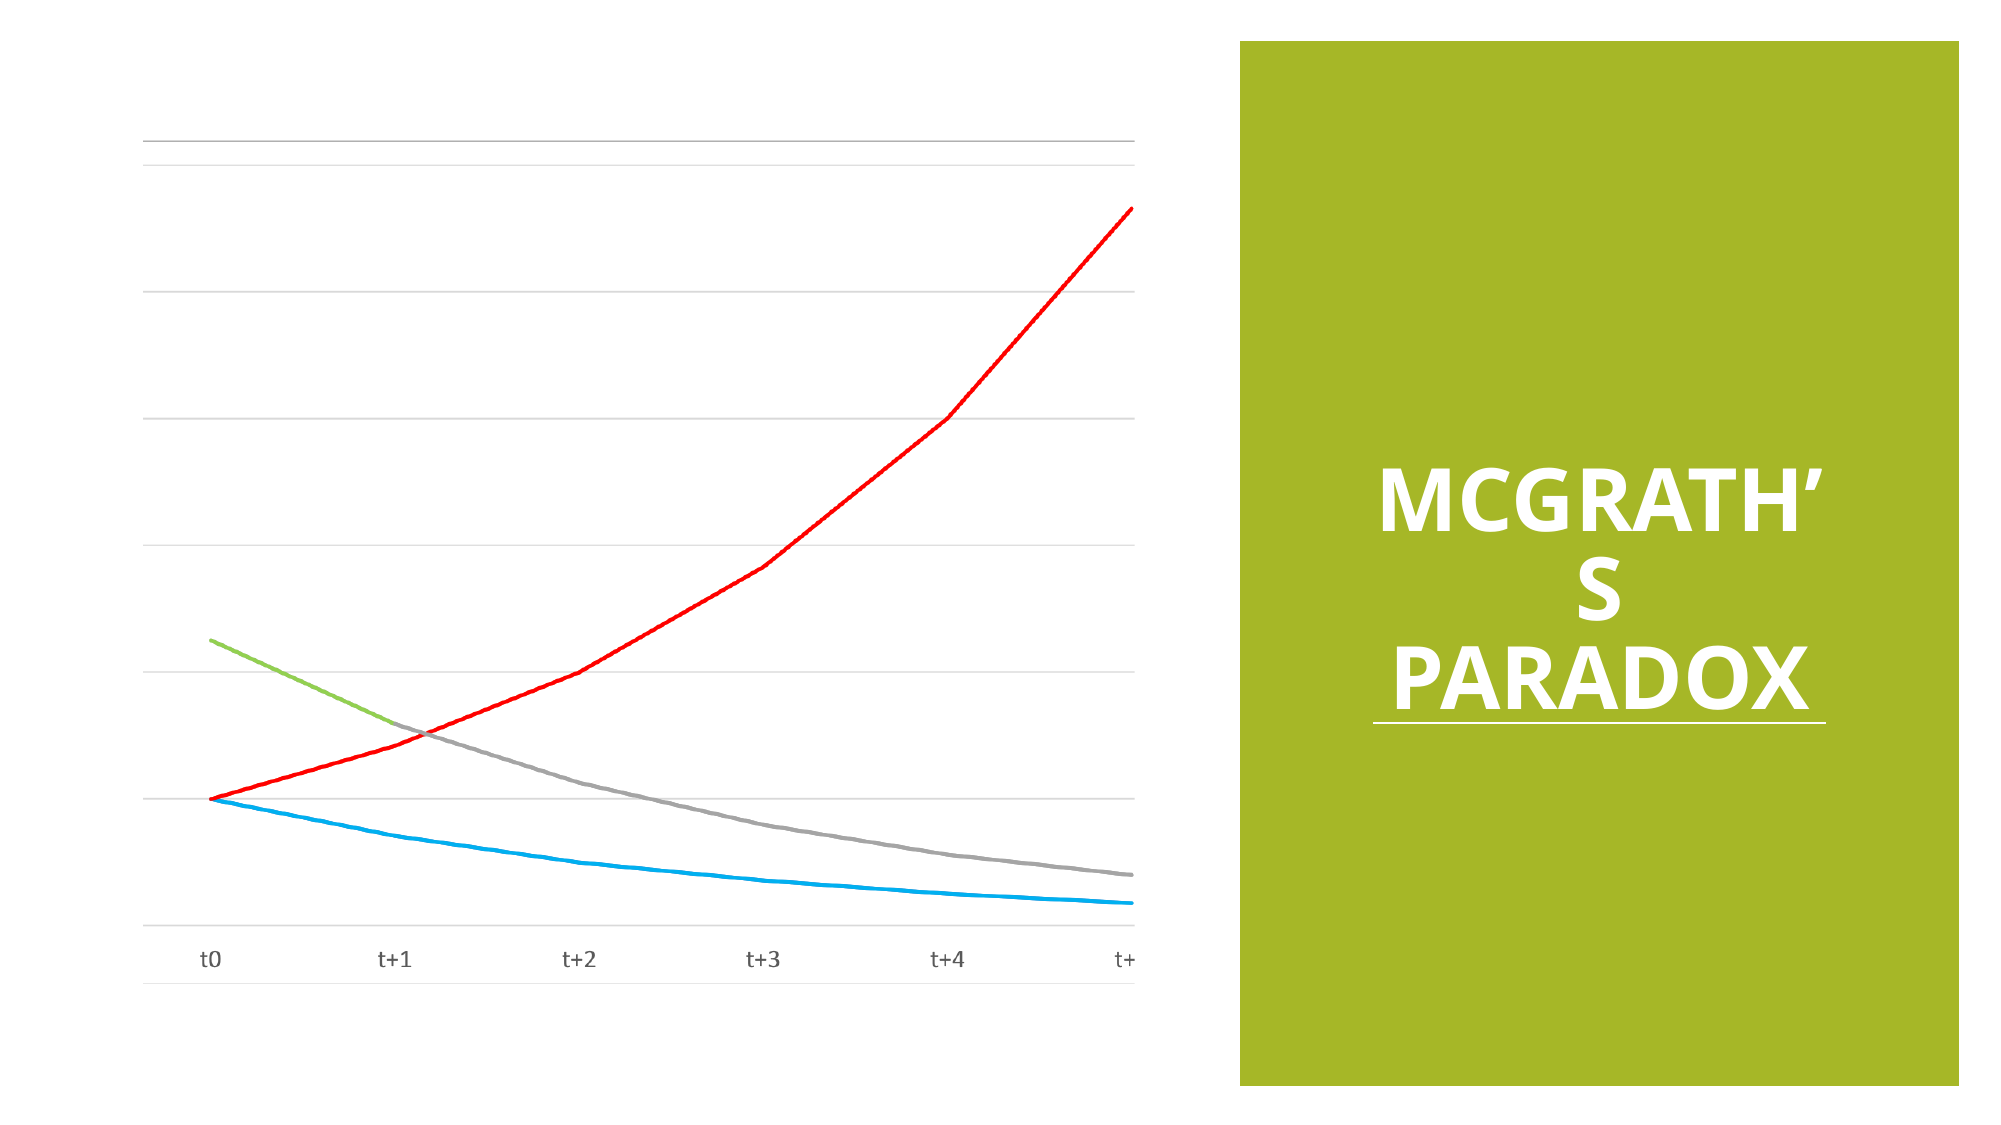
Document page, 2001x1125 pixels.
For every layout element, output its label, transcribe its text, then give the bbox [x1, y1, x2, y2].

picture [143, 140, 1135, 984]
title McGrath’s Paradox [1344, 140, 1856, 735]
text_box [39, 41, 1960, 1086]
